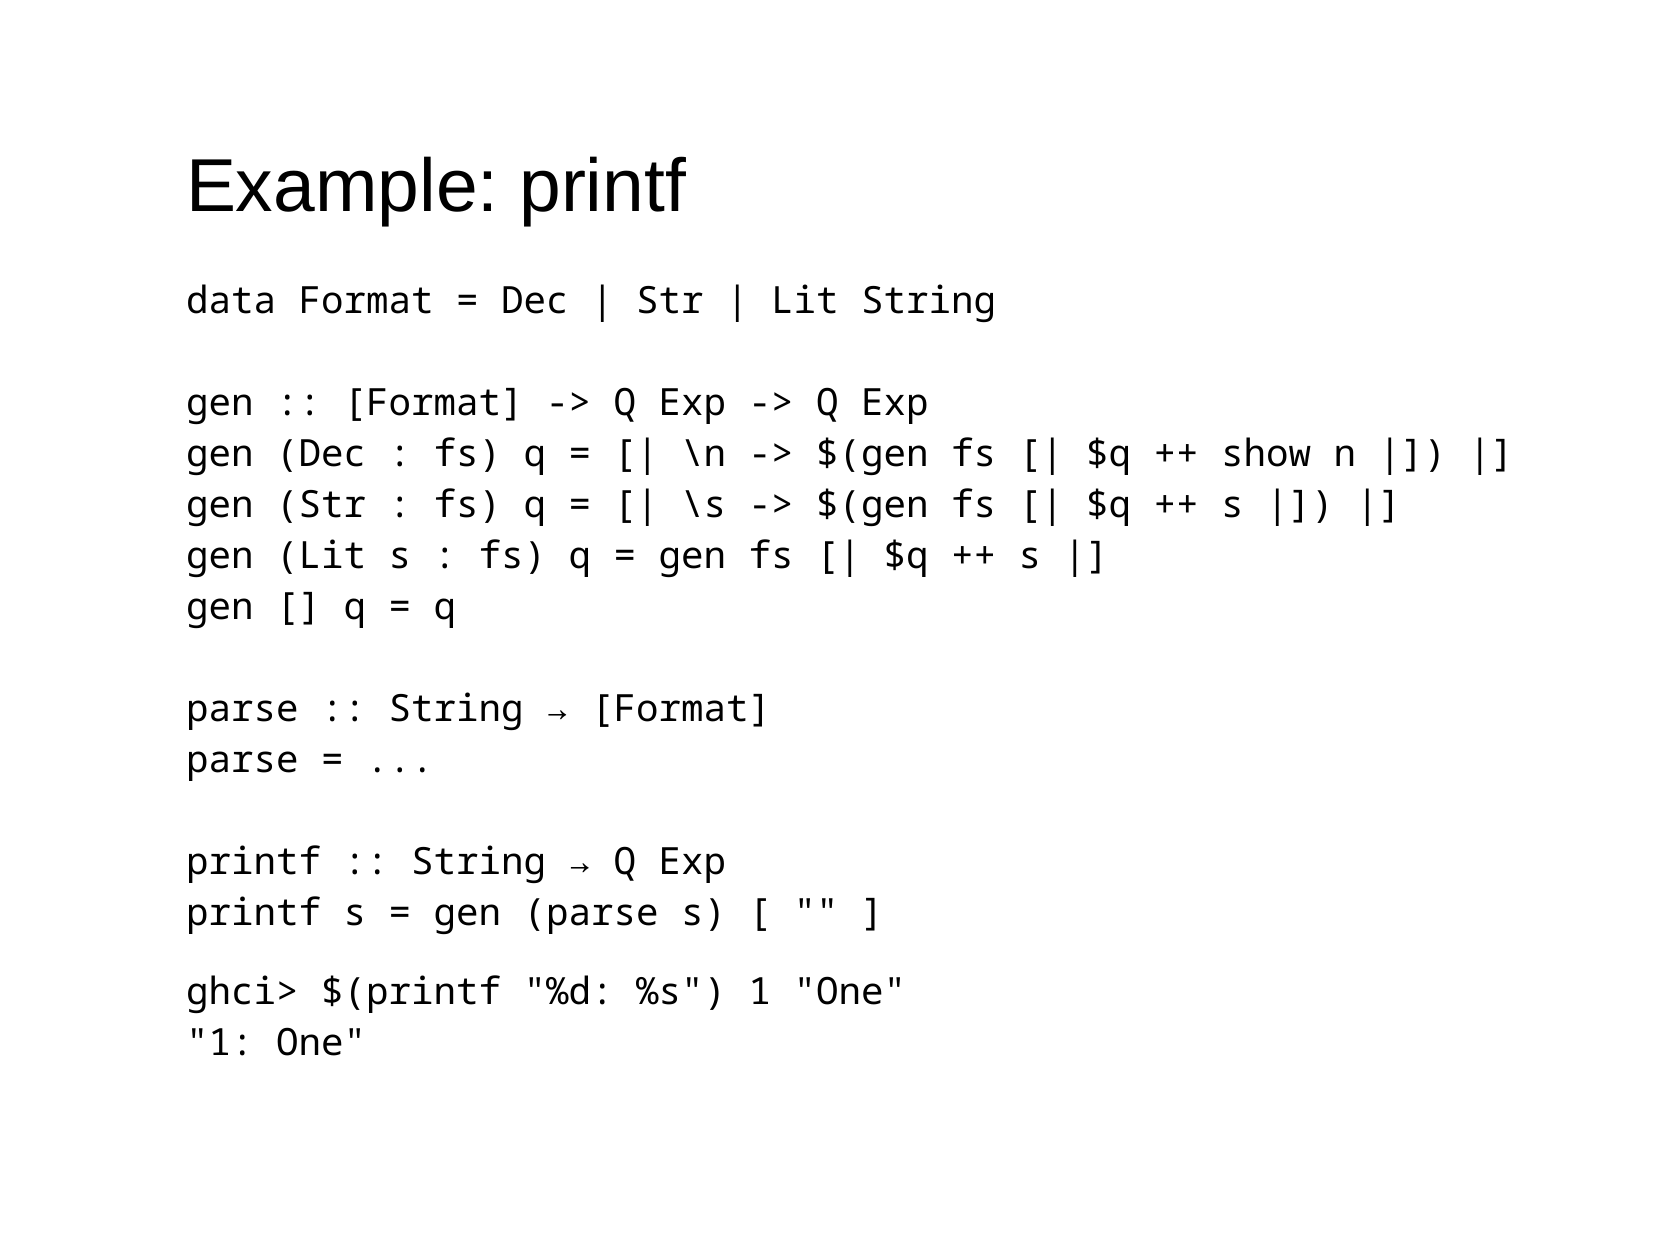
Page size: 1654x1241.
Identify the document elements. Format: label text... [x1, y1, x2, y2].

text_box ghci> $(printf "%d: %s") 1 "One" "1: One" [171, 956, 857, 1060]
text_box Example: printf [171, 135, 701, 235]
text_box data Format = Dec | Str | Lit String gen :: [Format] -> Q Exp -> Q Exp gen (Dec : fs) q = [| \n -> $(gen fs [| $q ++ show n |]) |] gen (Str : fs) q = [| \s -> $(gen fs [| $q ++ s |]) |] gen (Lit s : fs) q = gen fs [| $q ++ s |] gen [] q = q parse :: String → [Format] parse = ... printf :: String → Q Exp printf s = gen (parse s) [ "" ] [171, 265, 1411, 853]
